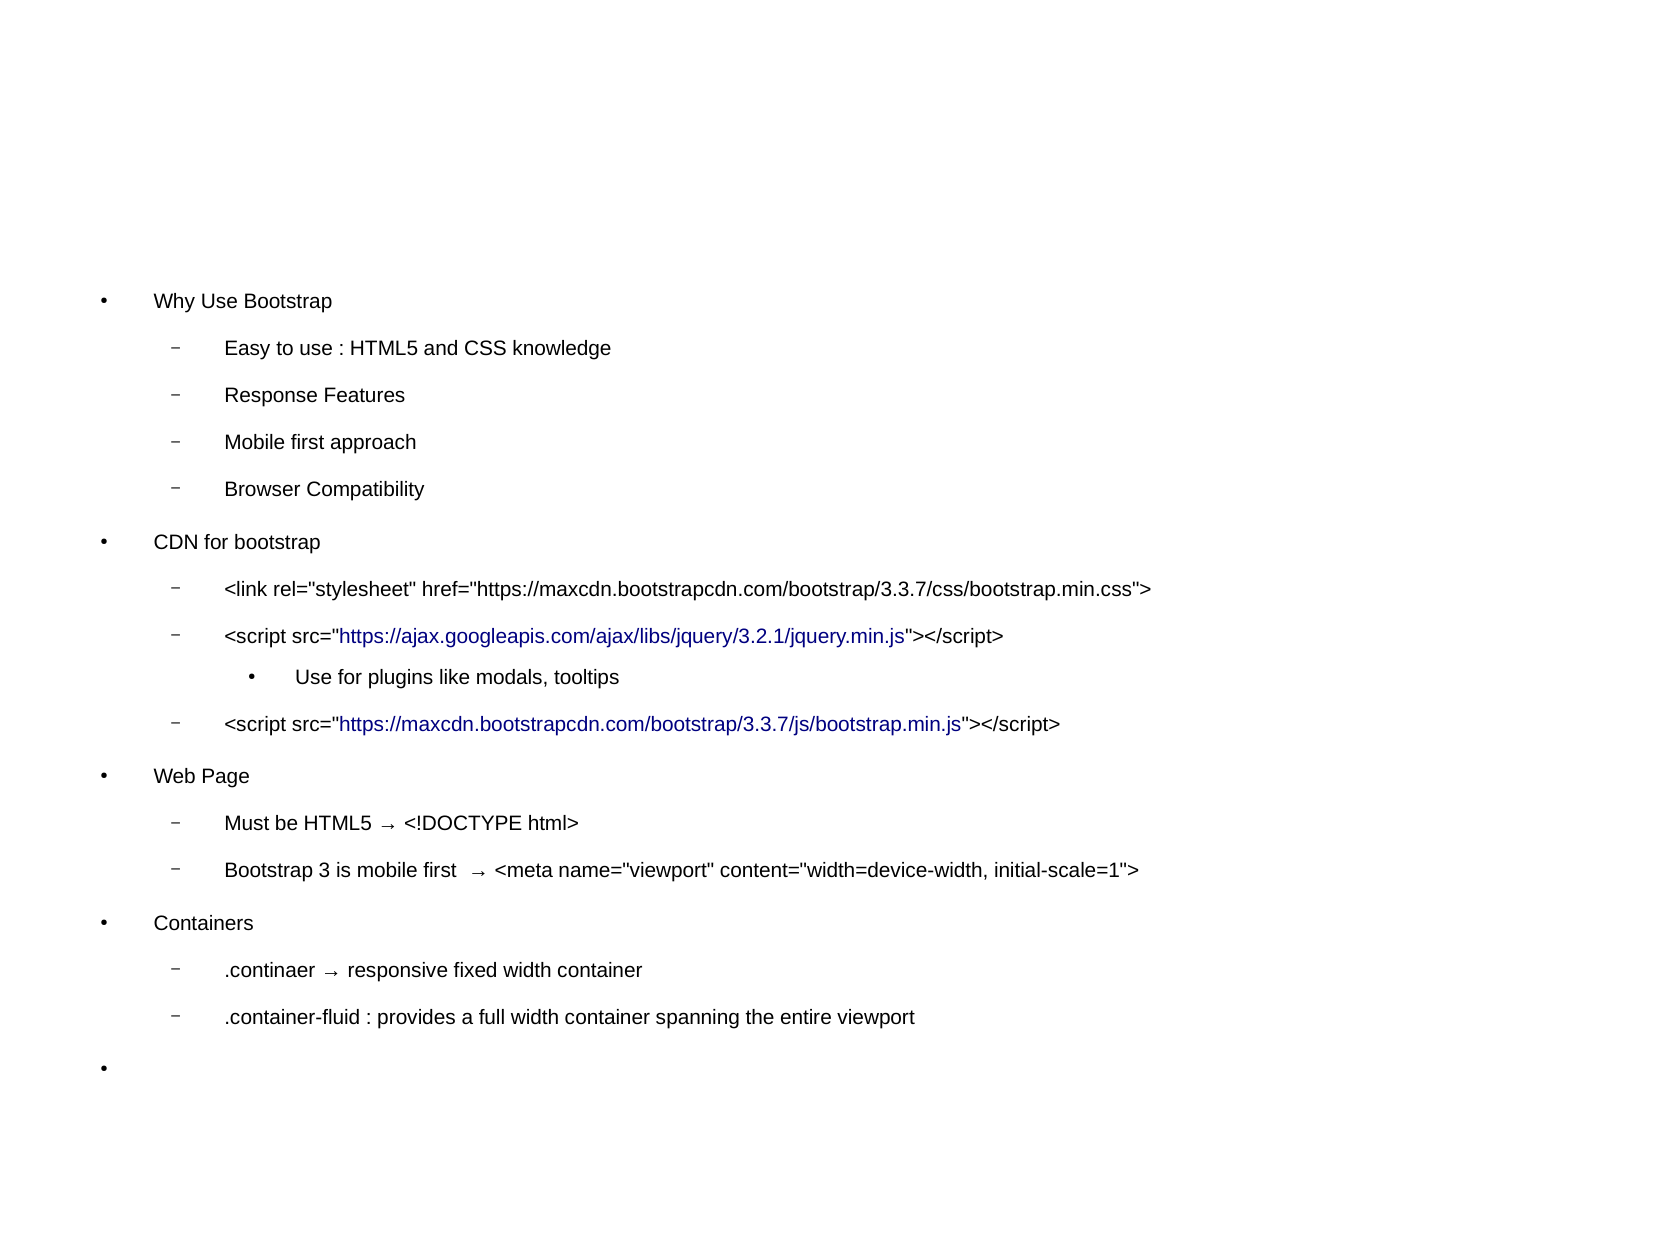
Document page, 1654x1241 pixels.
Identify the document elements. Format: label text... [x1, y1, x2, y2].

list Why Use Bootstrap Easy to use : HTML5 and CSS knowledge Response Features Mobile first approach Browser Compatibility CDN for bootstrap <link rel="stylesheet" href="https://maxcdn.bootstrapcdn.com/bootstrap/3.3.7/css/bootstrap.min.css"> <script src="https://ajax.googleapis.com/ajax/libs/jquery/3.2.1/jquery.min.js"></script> Use for plugins like modals, tooltips <script src="https://maxcdn.bootstrapcdn.com/bootstrap/3.3.7/js/bootstrap.min.js"></script> Web Page Must be HTML5 → <!DOCTYPE html> Bootstrap 3 is mobile first → <meta name="viewport" content="width=device-width, initial-scale=1"> Containers .continaer → responsive fixed width container .container-fluid : provides a full width container spanning the entire viewport [82, 290, 1571, 1229]
